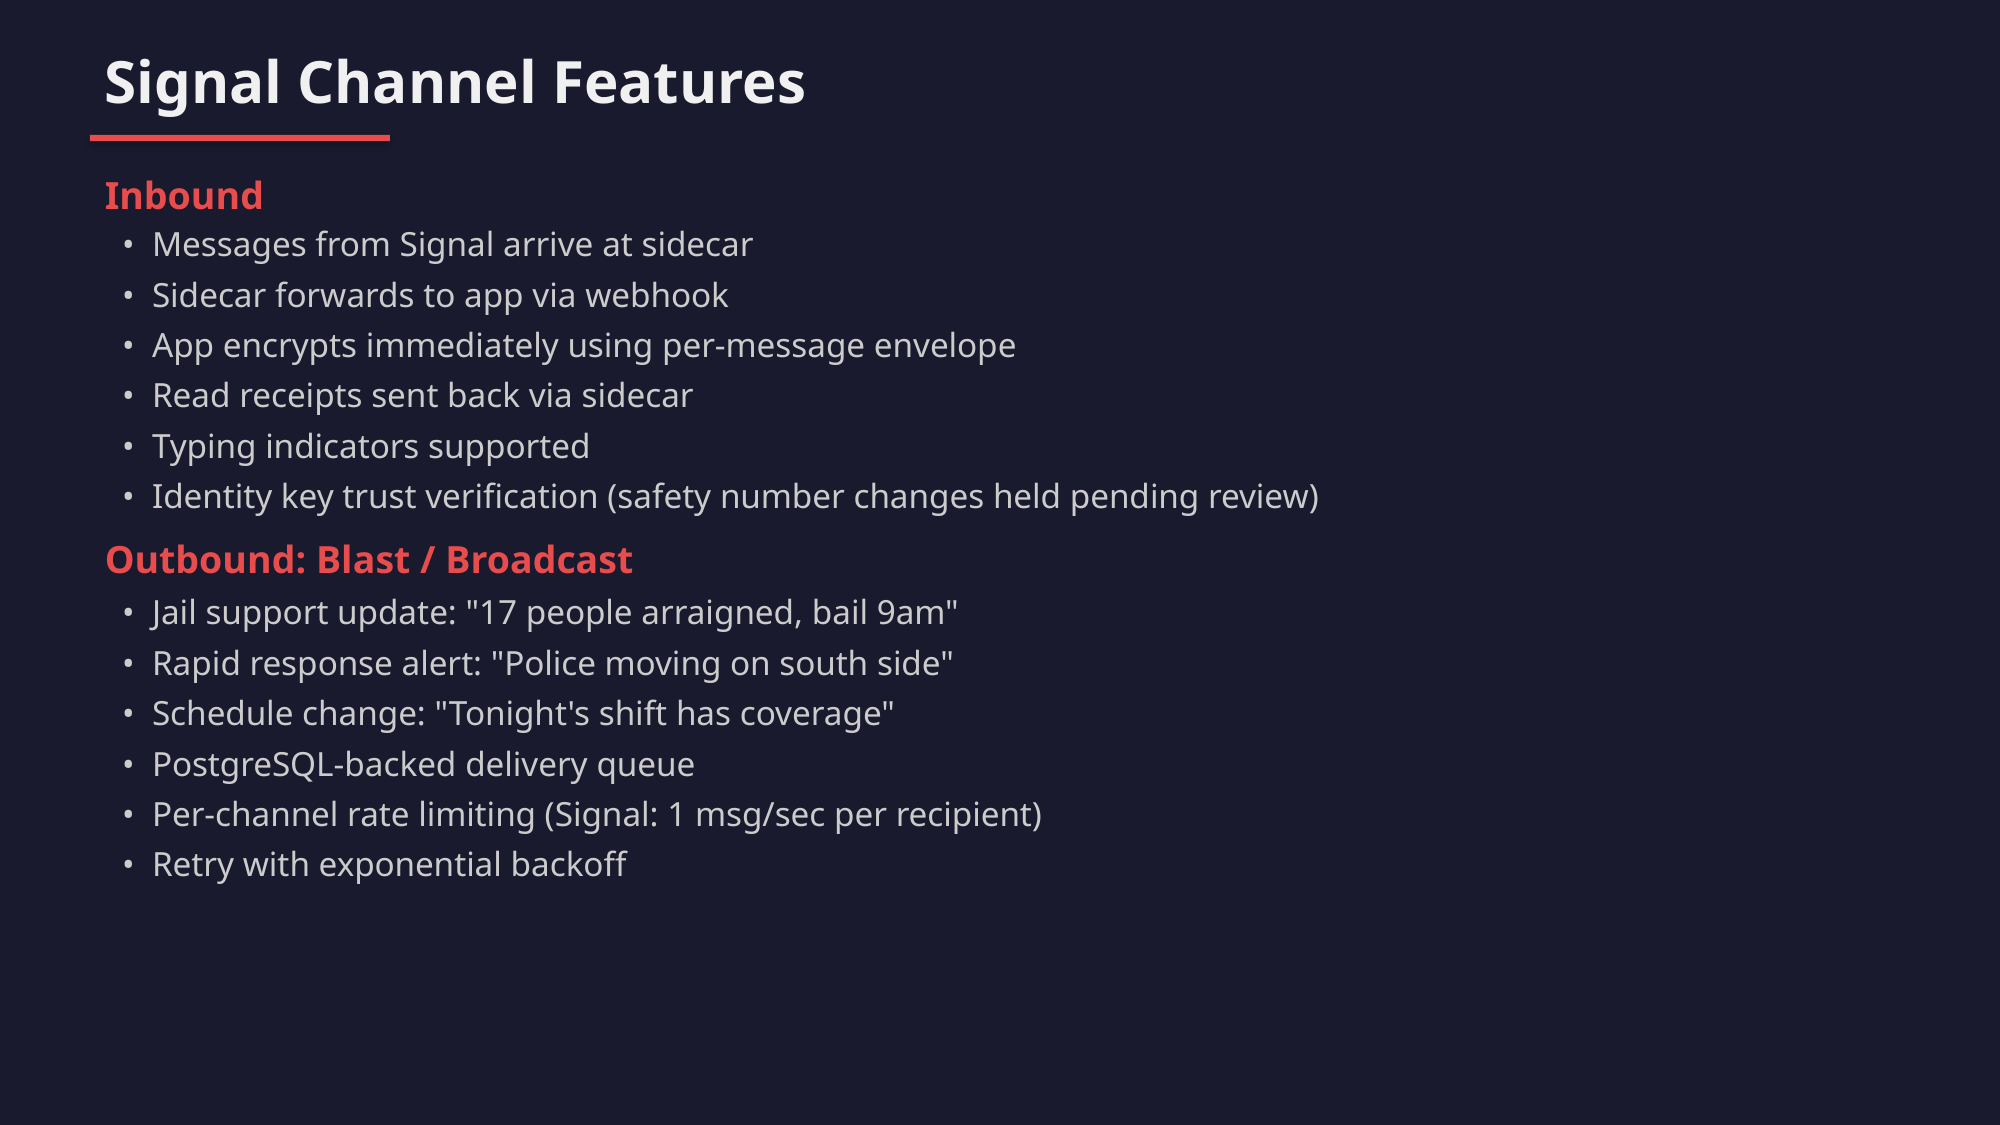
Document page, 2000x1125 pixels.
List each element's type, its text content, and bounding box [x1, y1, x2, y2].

text_box Signal Channel Features [89, 37, 1910, 123]
text_box [89, 134, 390, 142]
text_box Inbound • Messages from Signal arrive at sidecar • Sidecar forwards to app via webhook • App encrypts immediately using per-message envelope • Read receipts sent back via sidecar • Typing indicators supported • Identity key trust verification (safety number changes held pending review) Outbound: Blast / Broadcast • Jail support update: "17 people arraigned, bail 9am" • Rapid response alert: "Police moving on south side" • Schedule change: "Tonight's shift has coverage" • PostgreSQL-backed delivery queue • Per-channel rate limiting (Signal: 1 msg/sec per recipient) • Retry with exponential backoff [89, 164, 1910, 891]
